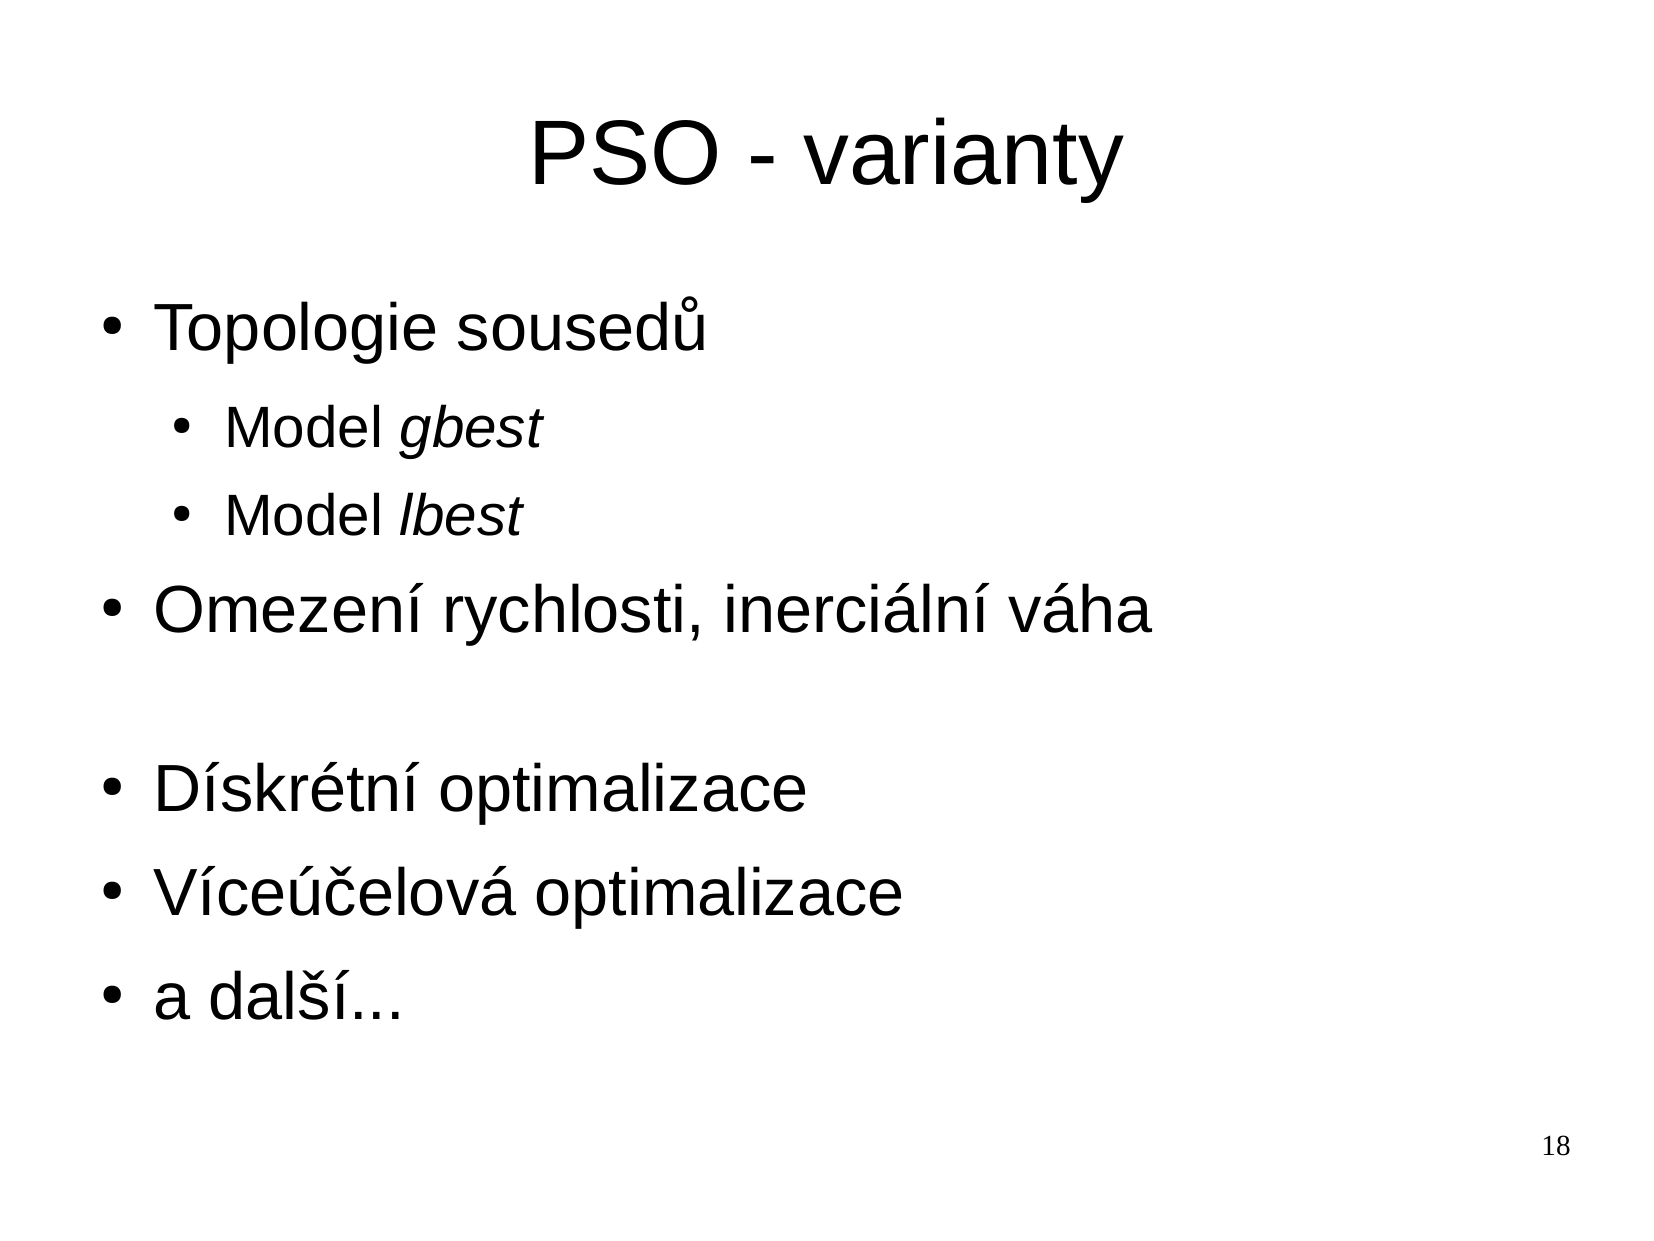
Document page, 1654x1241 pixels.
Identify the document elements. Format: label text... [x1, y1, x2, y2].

title PSO - varianty [82, 49, 1571, 257]
list Topologie sousedů Model gbest Model lbest Omezení rychlosti, inerciální váha Dískrétní optimalizace Víceúčelová optimalizace a další... [82, 290, 1571, 1109]
